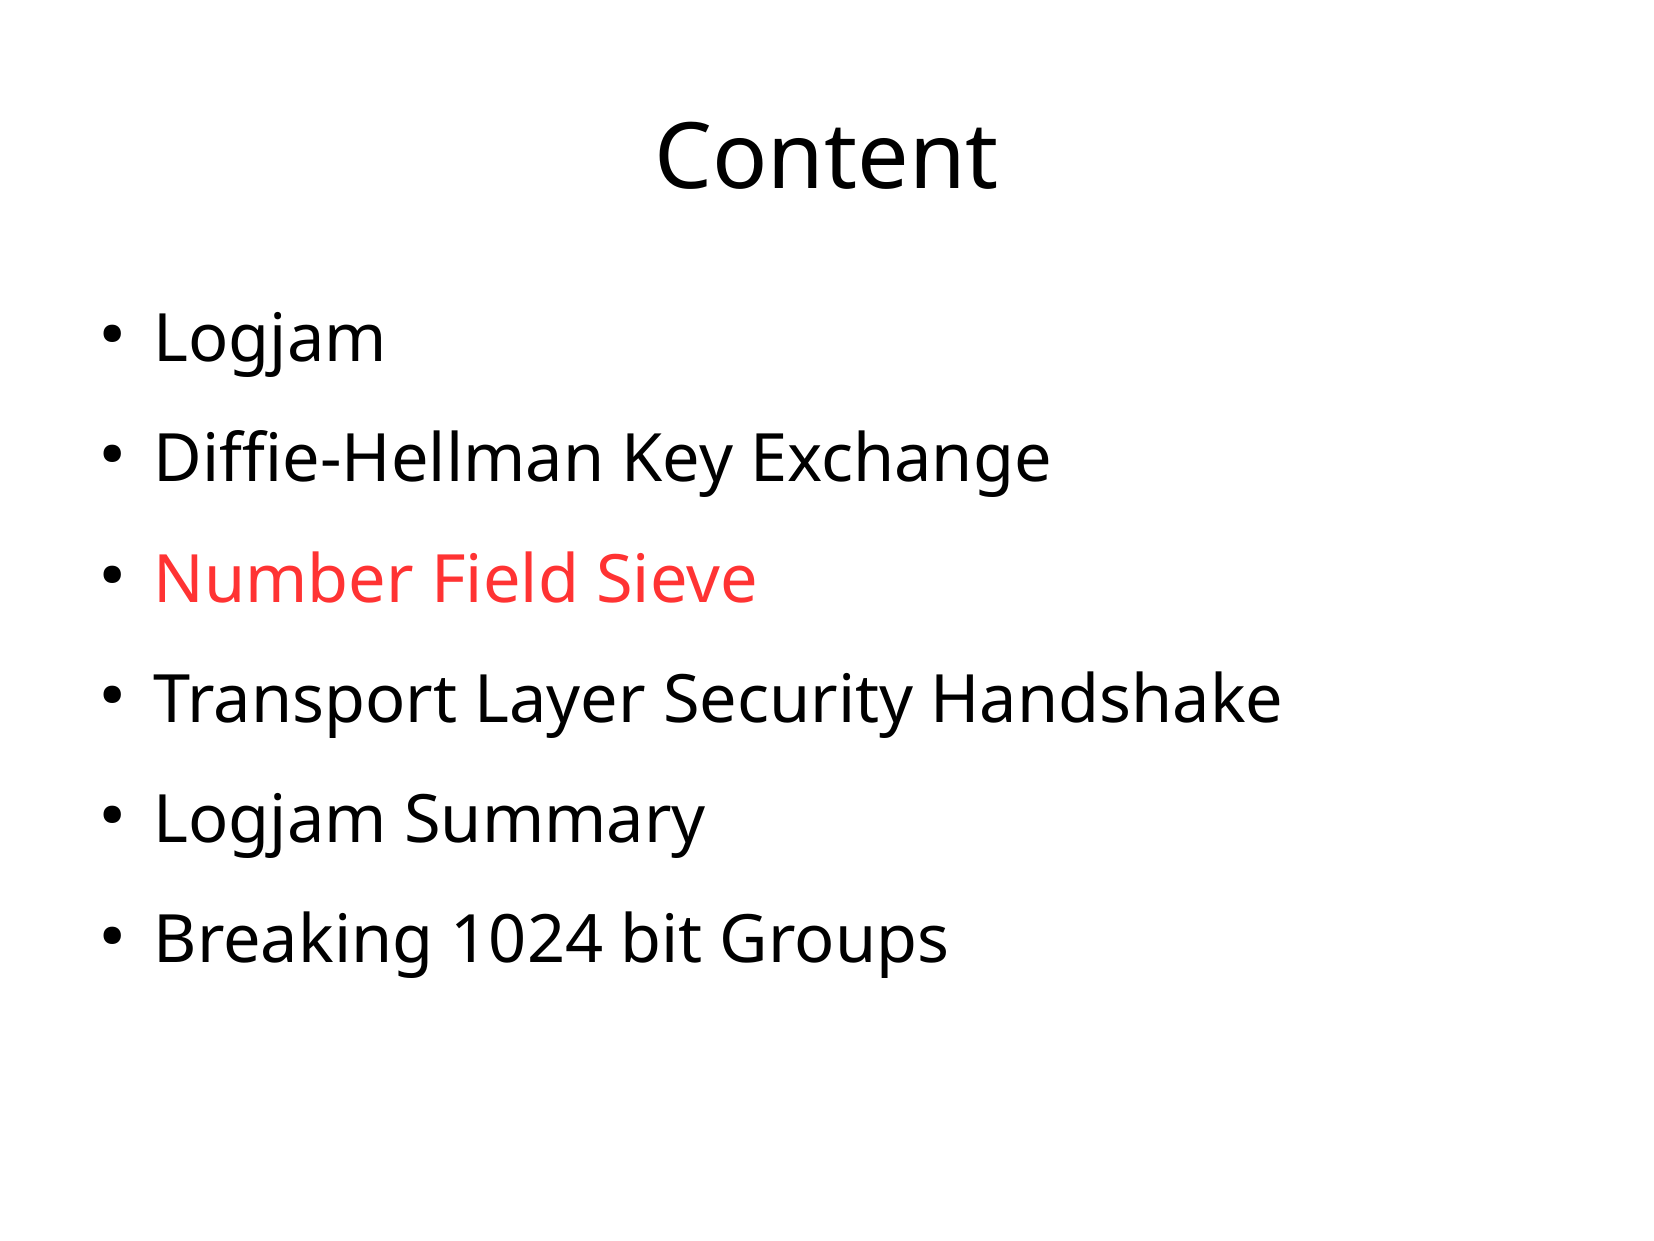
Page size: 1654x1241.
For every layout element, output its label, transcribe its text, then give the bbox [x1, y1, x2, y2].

list Logjam Diffie-Hellman Key Exchange Number Field Sieve Transport Layer Security Handshake Logjam Summary Breaking 1024 bit Groups [82, 290, 1571, 1109]
title Content [82, 49, 1571, 257]
